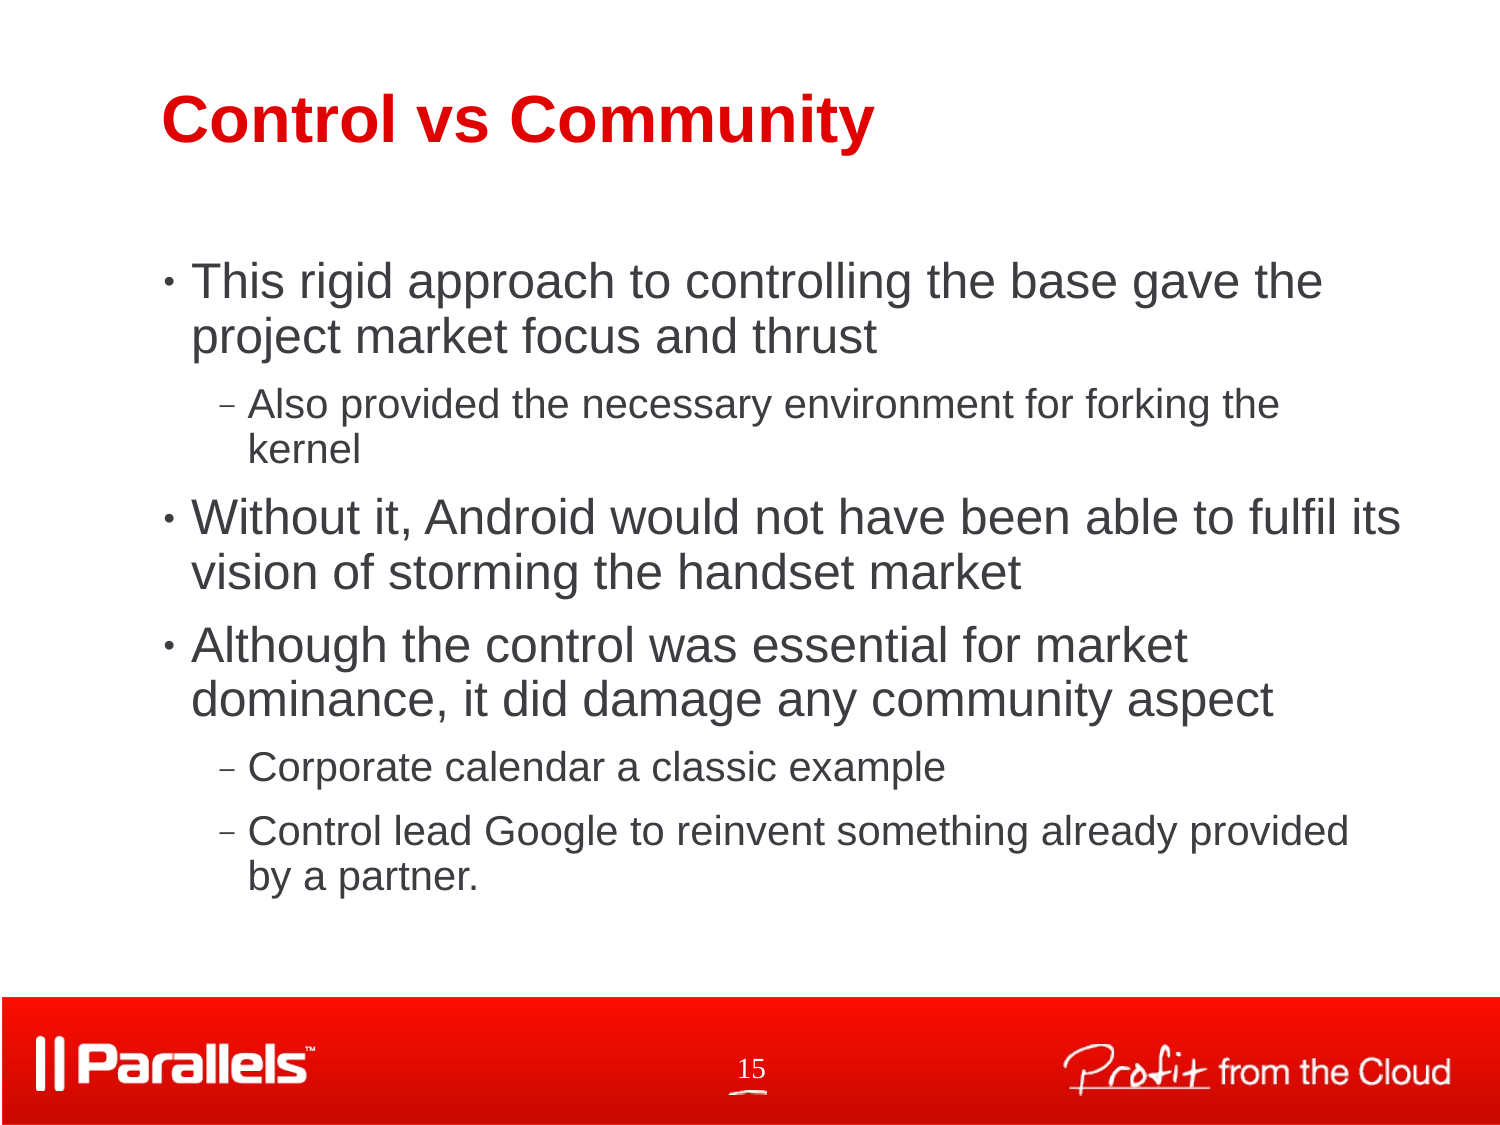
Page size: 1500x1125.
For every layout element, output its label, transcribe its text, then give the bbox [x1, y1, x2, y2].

list This rigid approach to controlling the base gave the project market focus and thrust Also provided the necessary environment for forking the kernel Without it, Android would not have been able to fulfil its vision of storming the handset market Although the control was essential for market dominance, it did damage any community aspect Corporate calendar a classic example Control lead Google to reinvent something already provided by a partner. [163, 254, 1404, 998]
picture [1049, 1033, 1465, 1096]
title Control vs Community [161, 41, 1383, 205]
picture [727, 1090, 767, 1095]
picture [36, 1034, 318, 1091]
